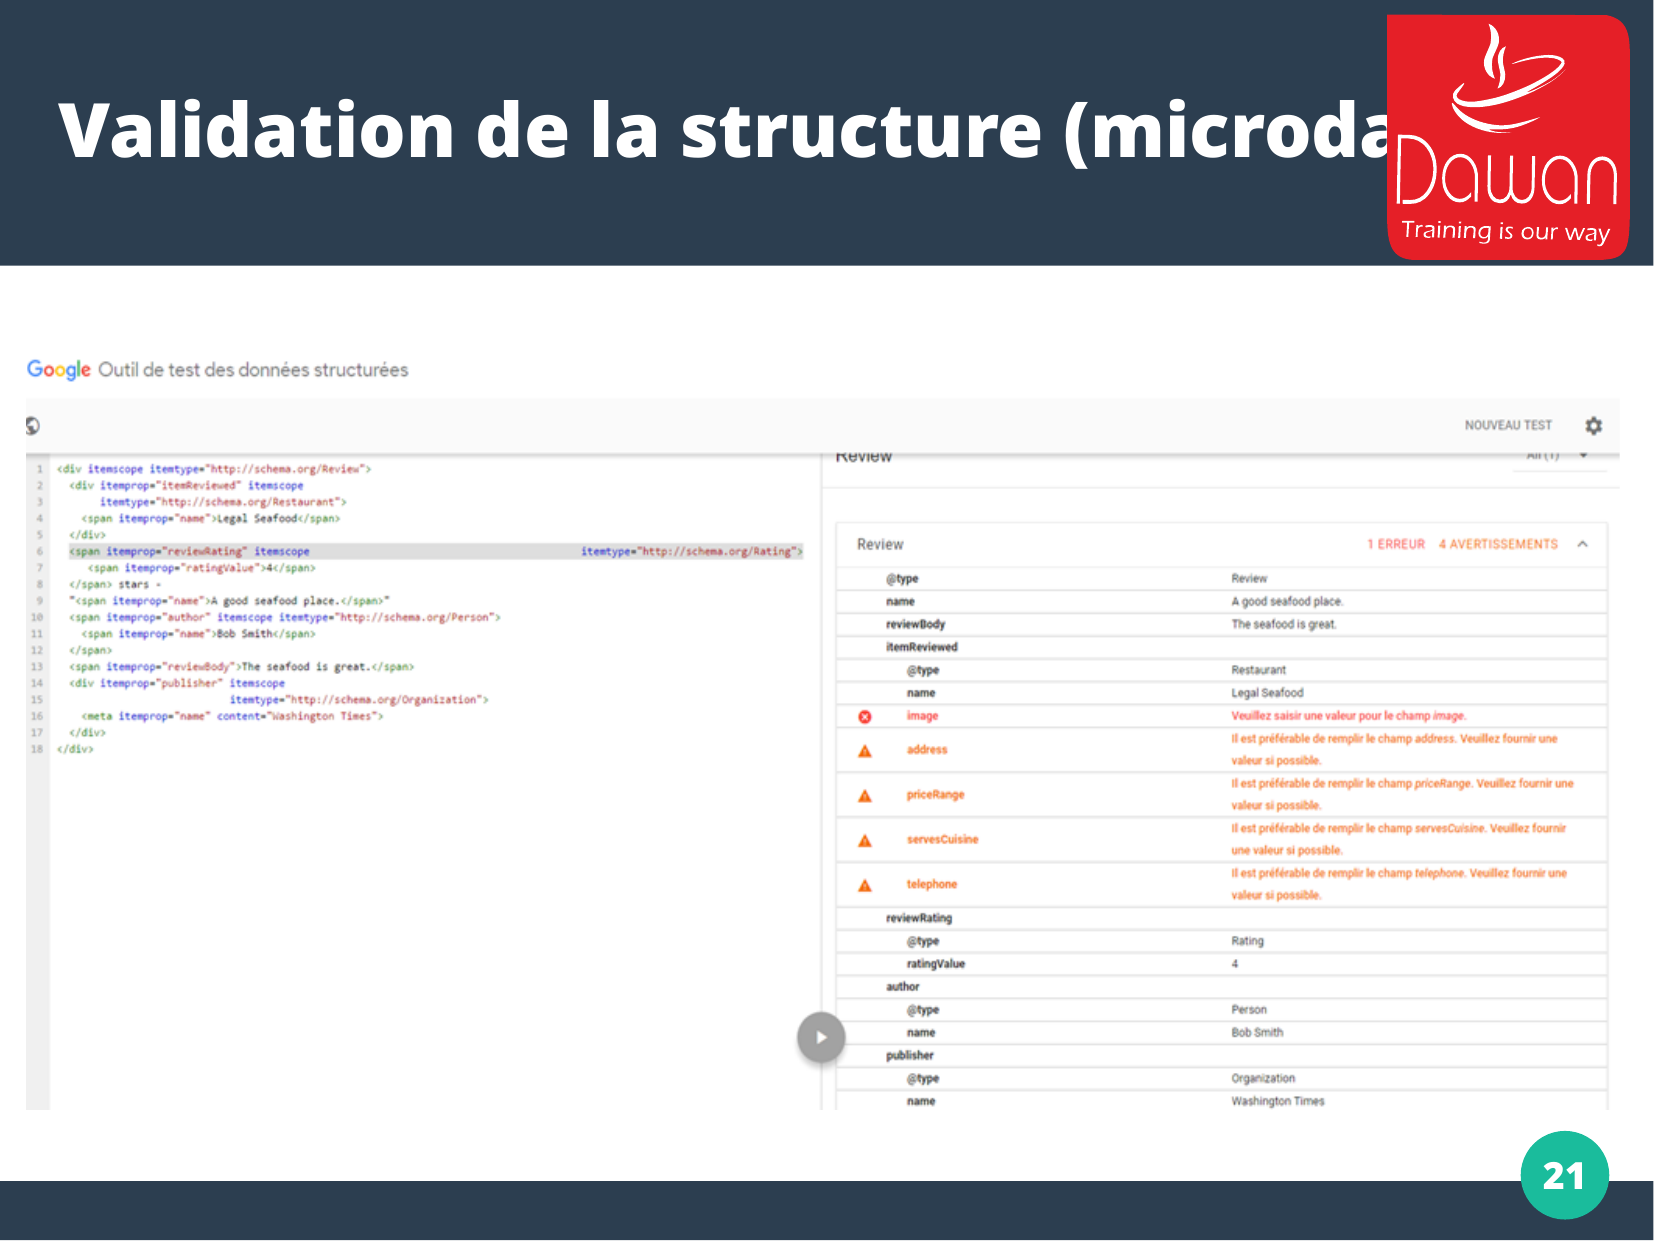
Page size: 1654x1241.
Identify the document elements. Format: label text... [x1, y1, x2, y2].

picture [25, 342, 1620, 1110]
title Validation de la structure (microdatas) [59, 49, 1387, 207]
picture [1387, 14, 1630, 260]
